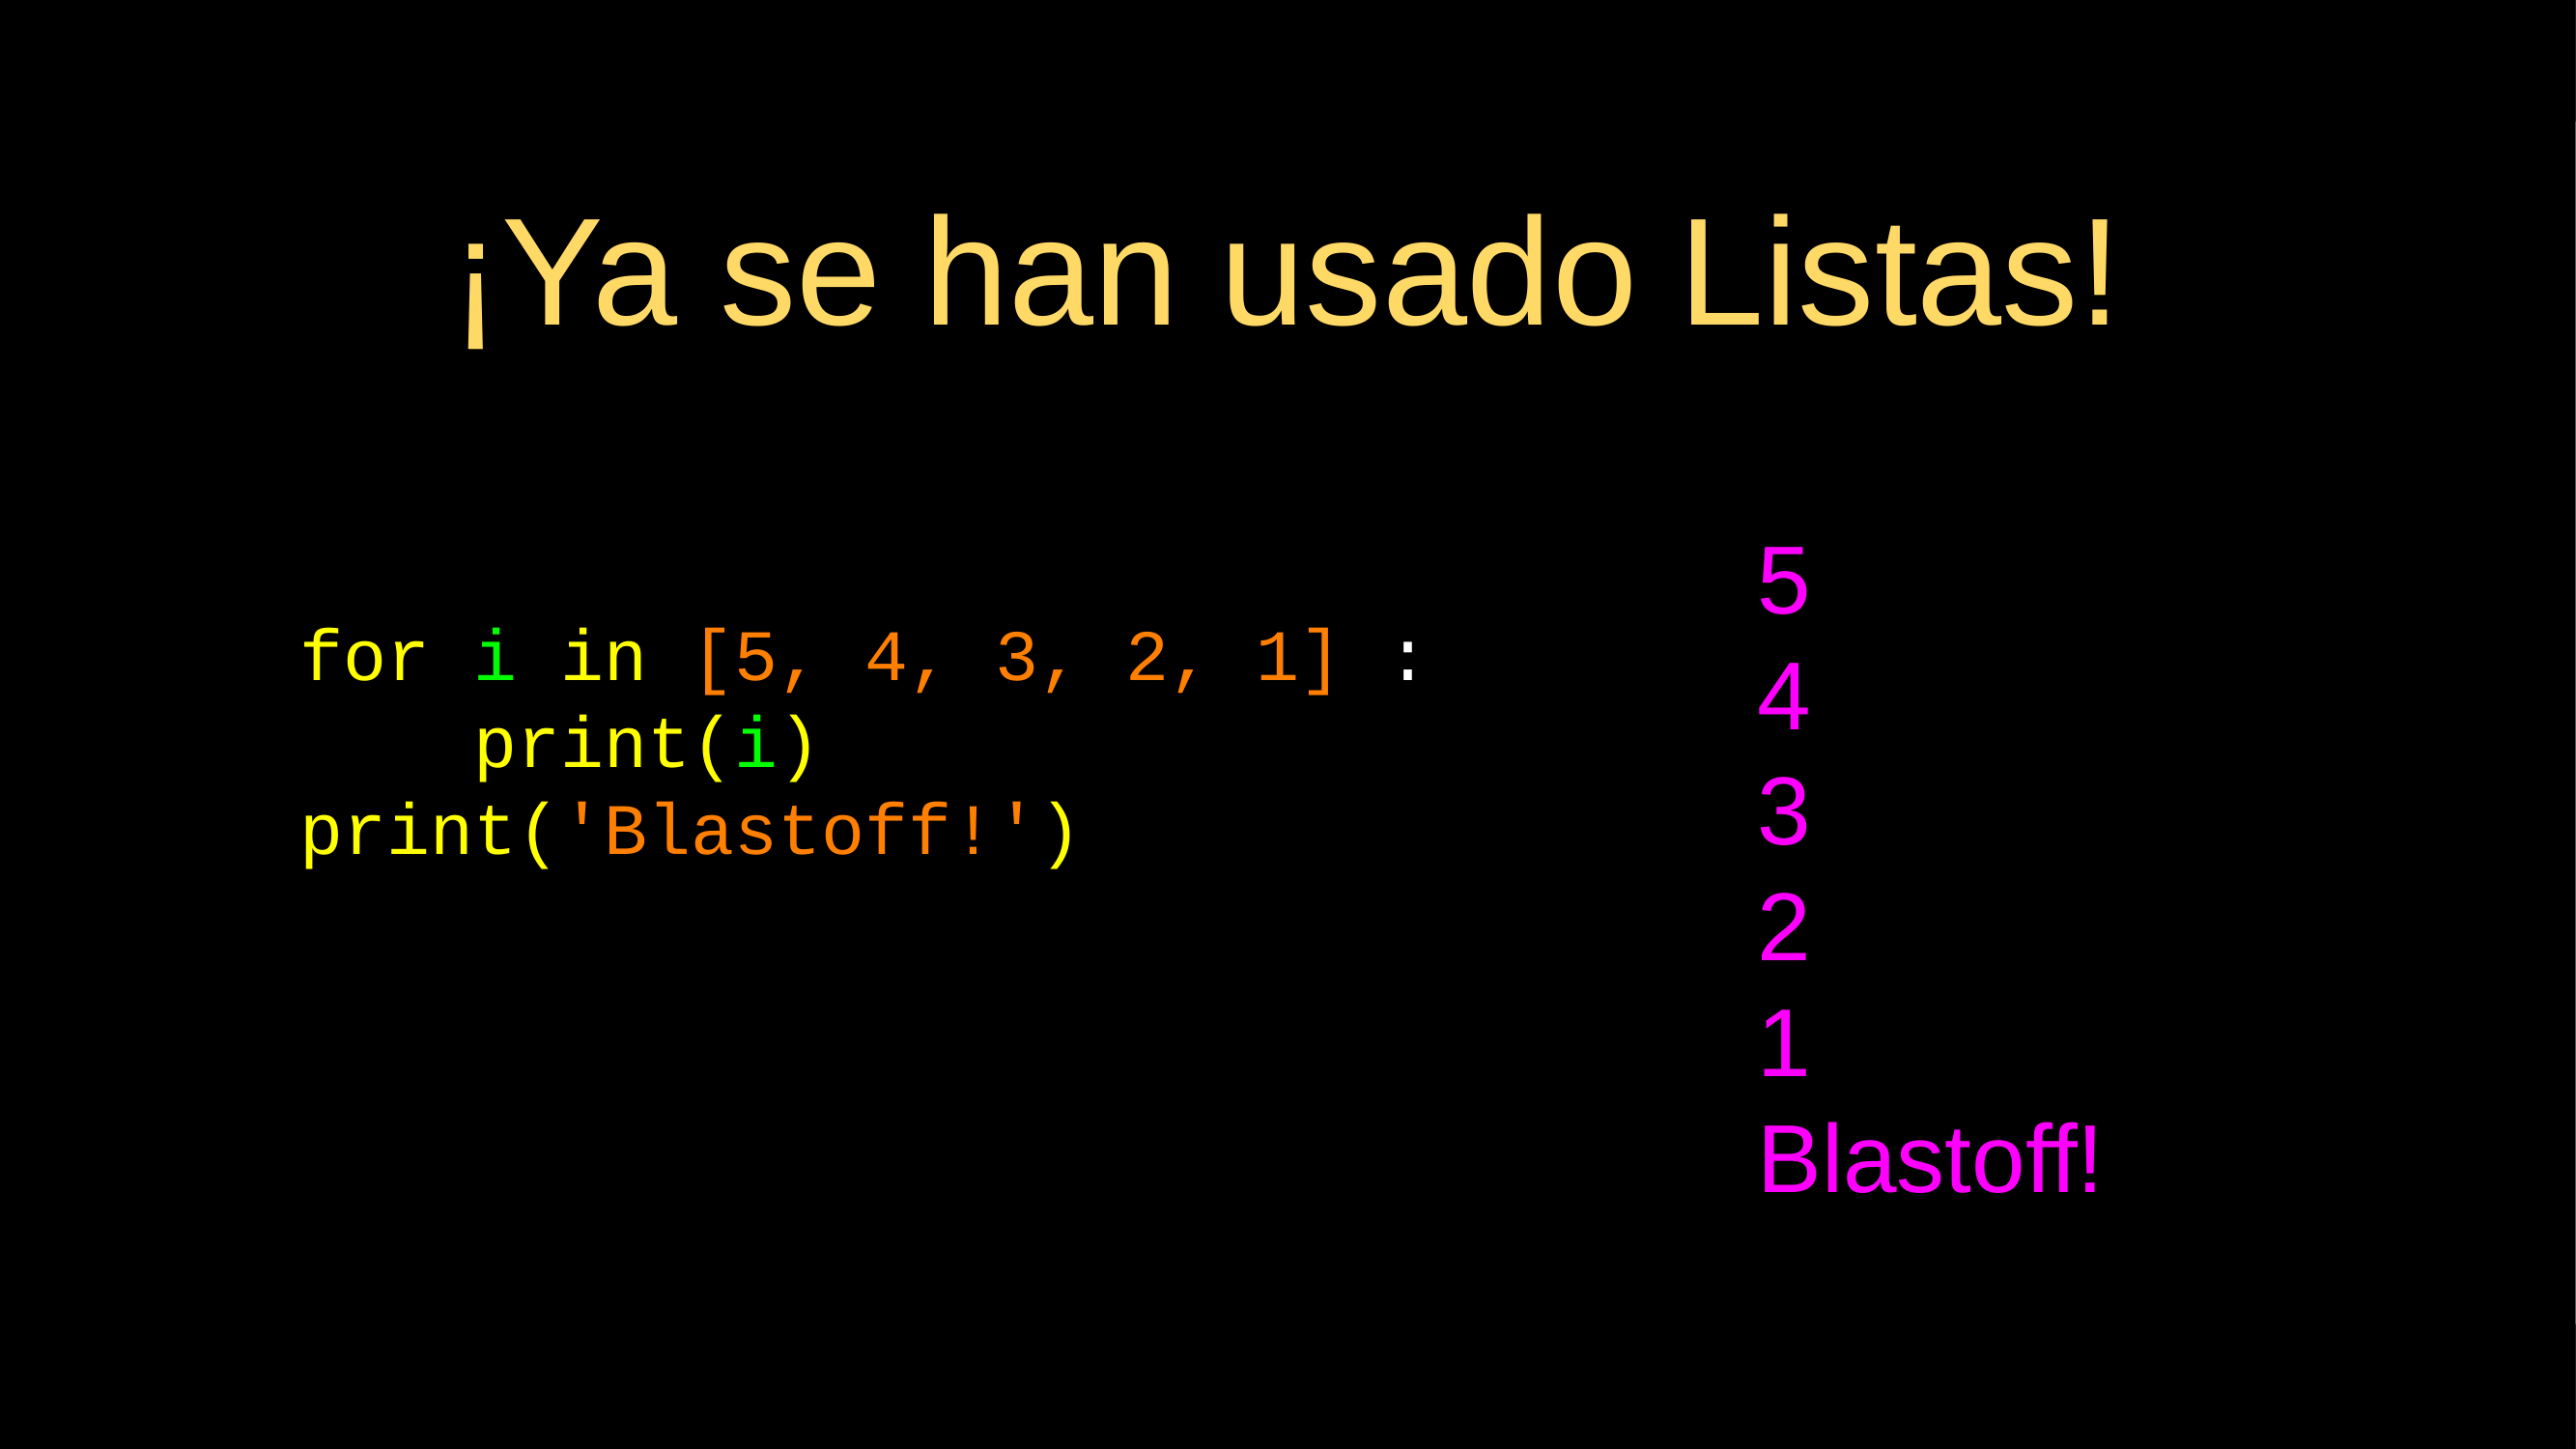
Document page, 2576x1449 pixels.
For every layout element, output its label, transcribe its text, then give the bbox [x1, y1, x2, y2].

text_box 5 4 3 2 1 Blastoff! [1757, 475, 2136, 1253]
text_box for i in [5, 4, 3, 2, 1] : print(i) print('Blastoff!') [299, 450, 1646, 1027]
title ¡Ya se han usado Listas! [183, 125, 2391, 403]
